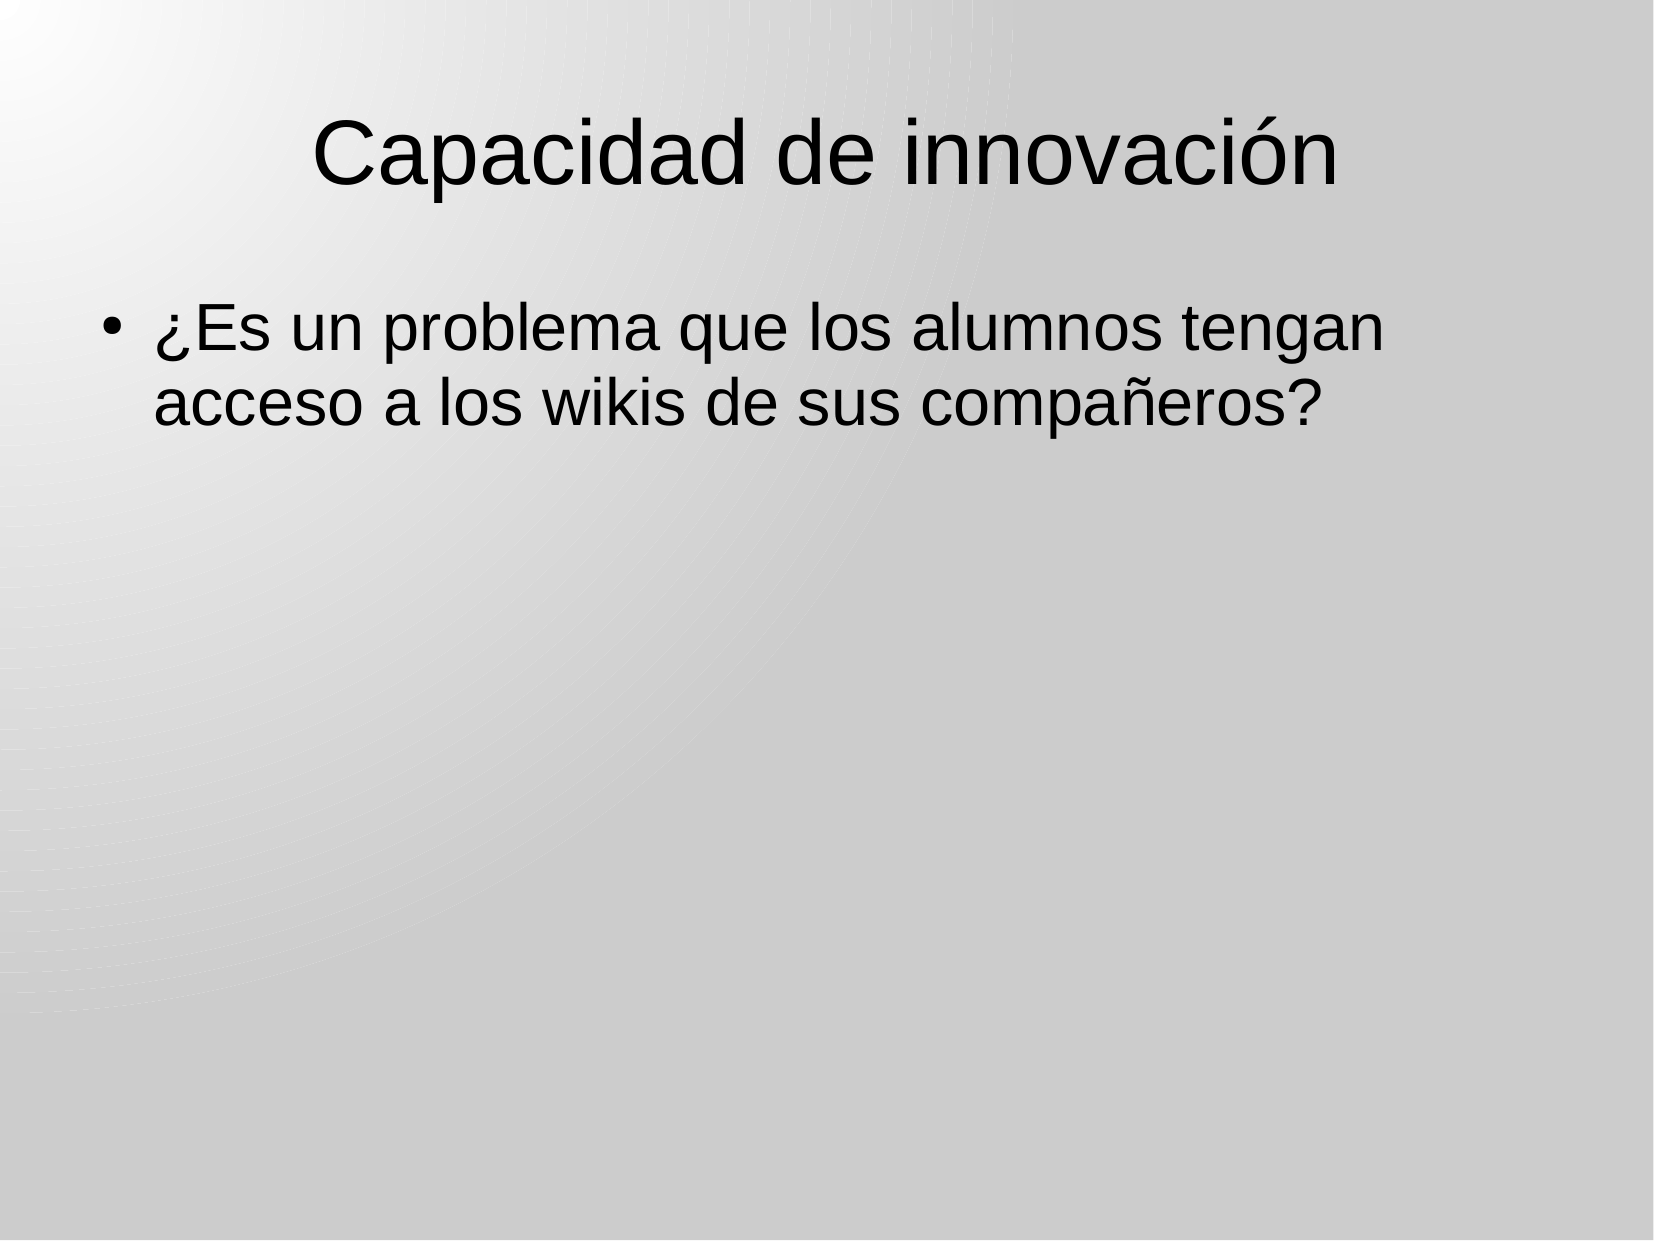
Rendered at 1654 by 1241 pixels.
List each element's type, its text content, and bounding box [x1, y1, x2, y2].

list ¿Es un problema que los alumnos tengan acceso a los wikis de sus compañeros? [82, 290, 1538, 1109]
title Capacidad de innovación [82, 49, 1571, 257]
